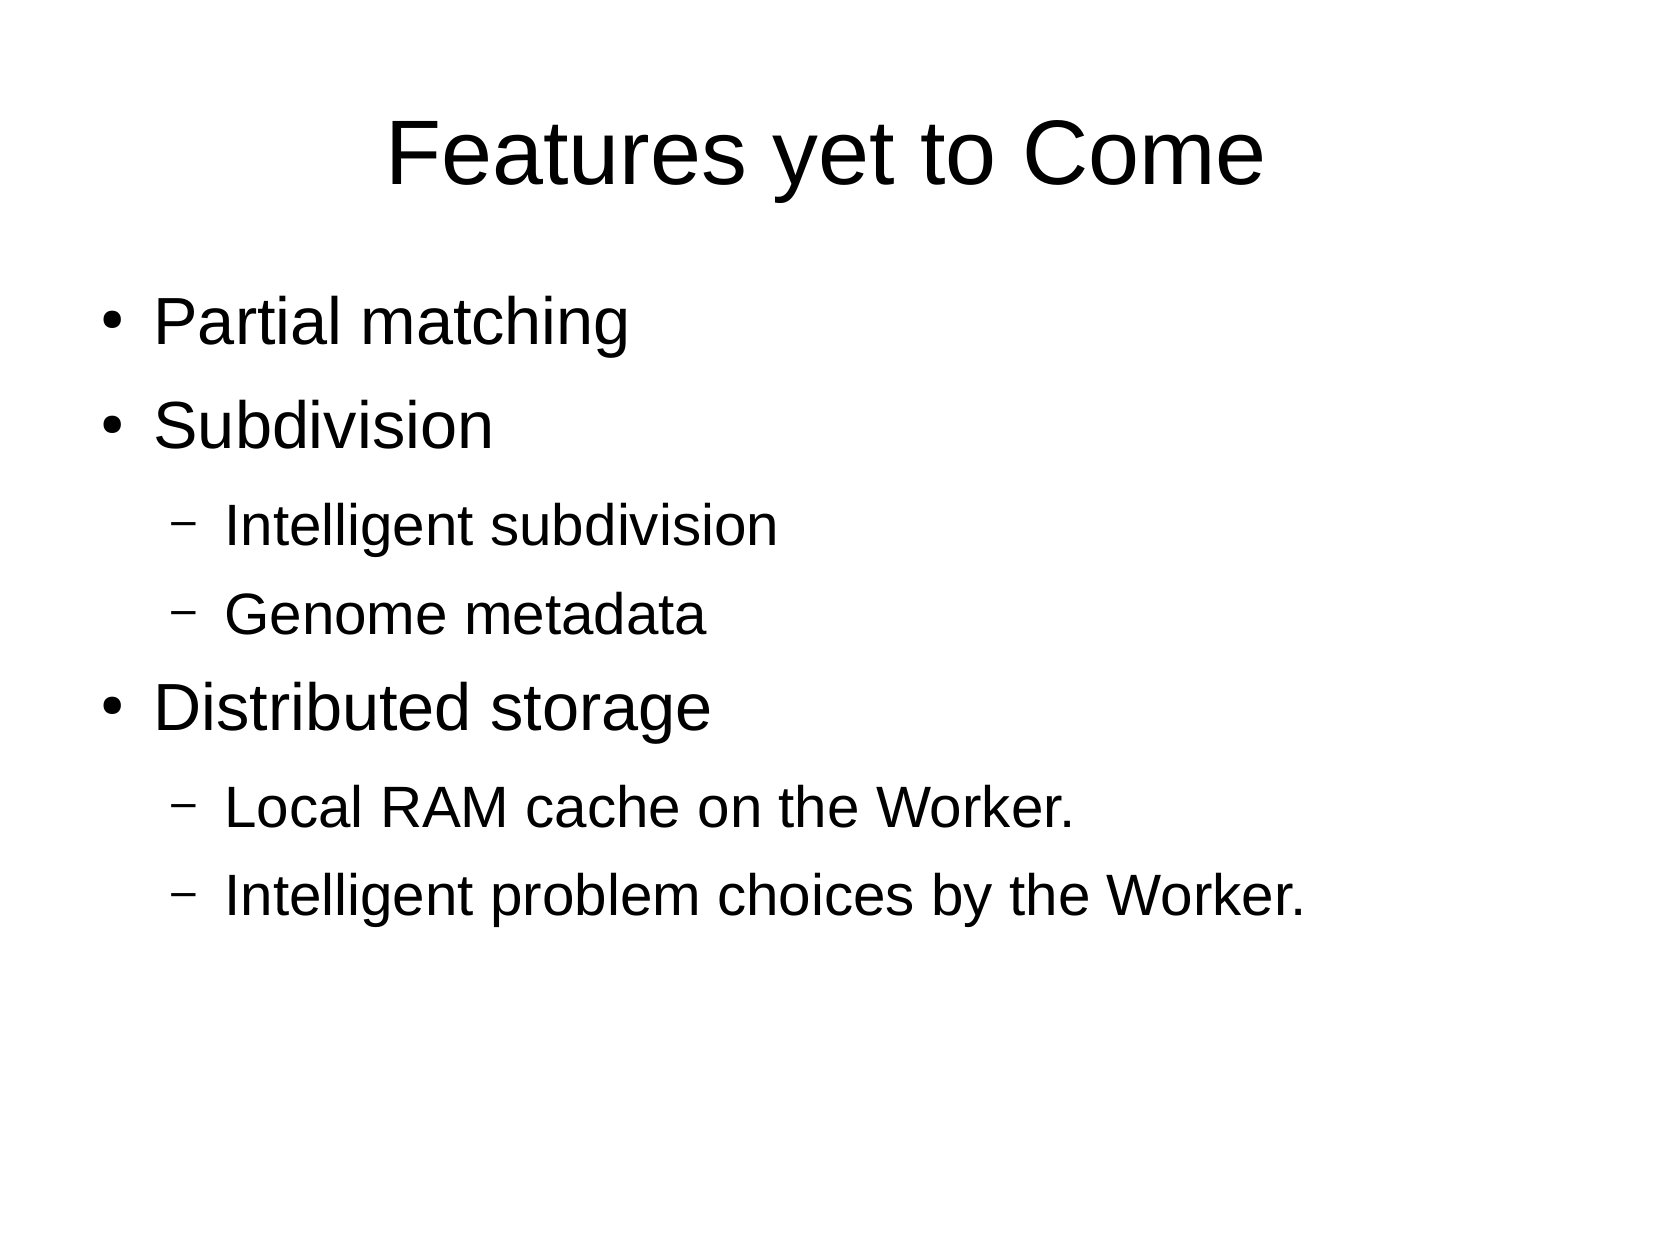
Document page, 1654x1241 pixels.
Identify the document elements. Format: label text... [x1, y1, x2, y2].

list Partial matching Subdivision Intelligent subdivision Genome metadata Distributed storage Local RAM cache on the Worker. Intelligent problem choices by the Worker. [82, 284, 1571, 1004]
title Features yet to Come [82, 49, 1571, 257]
